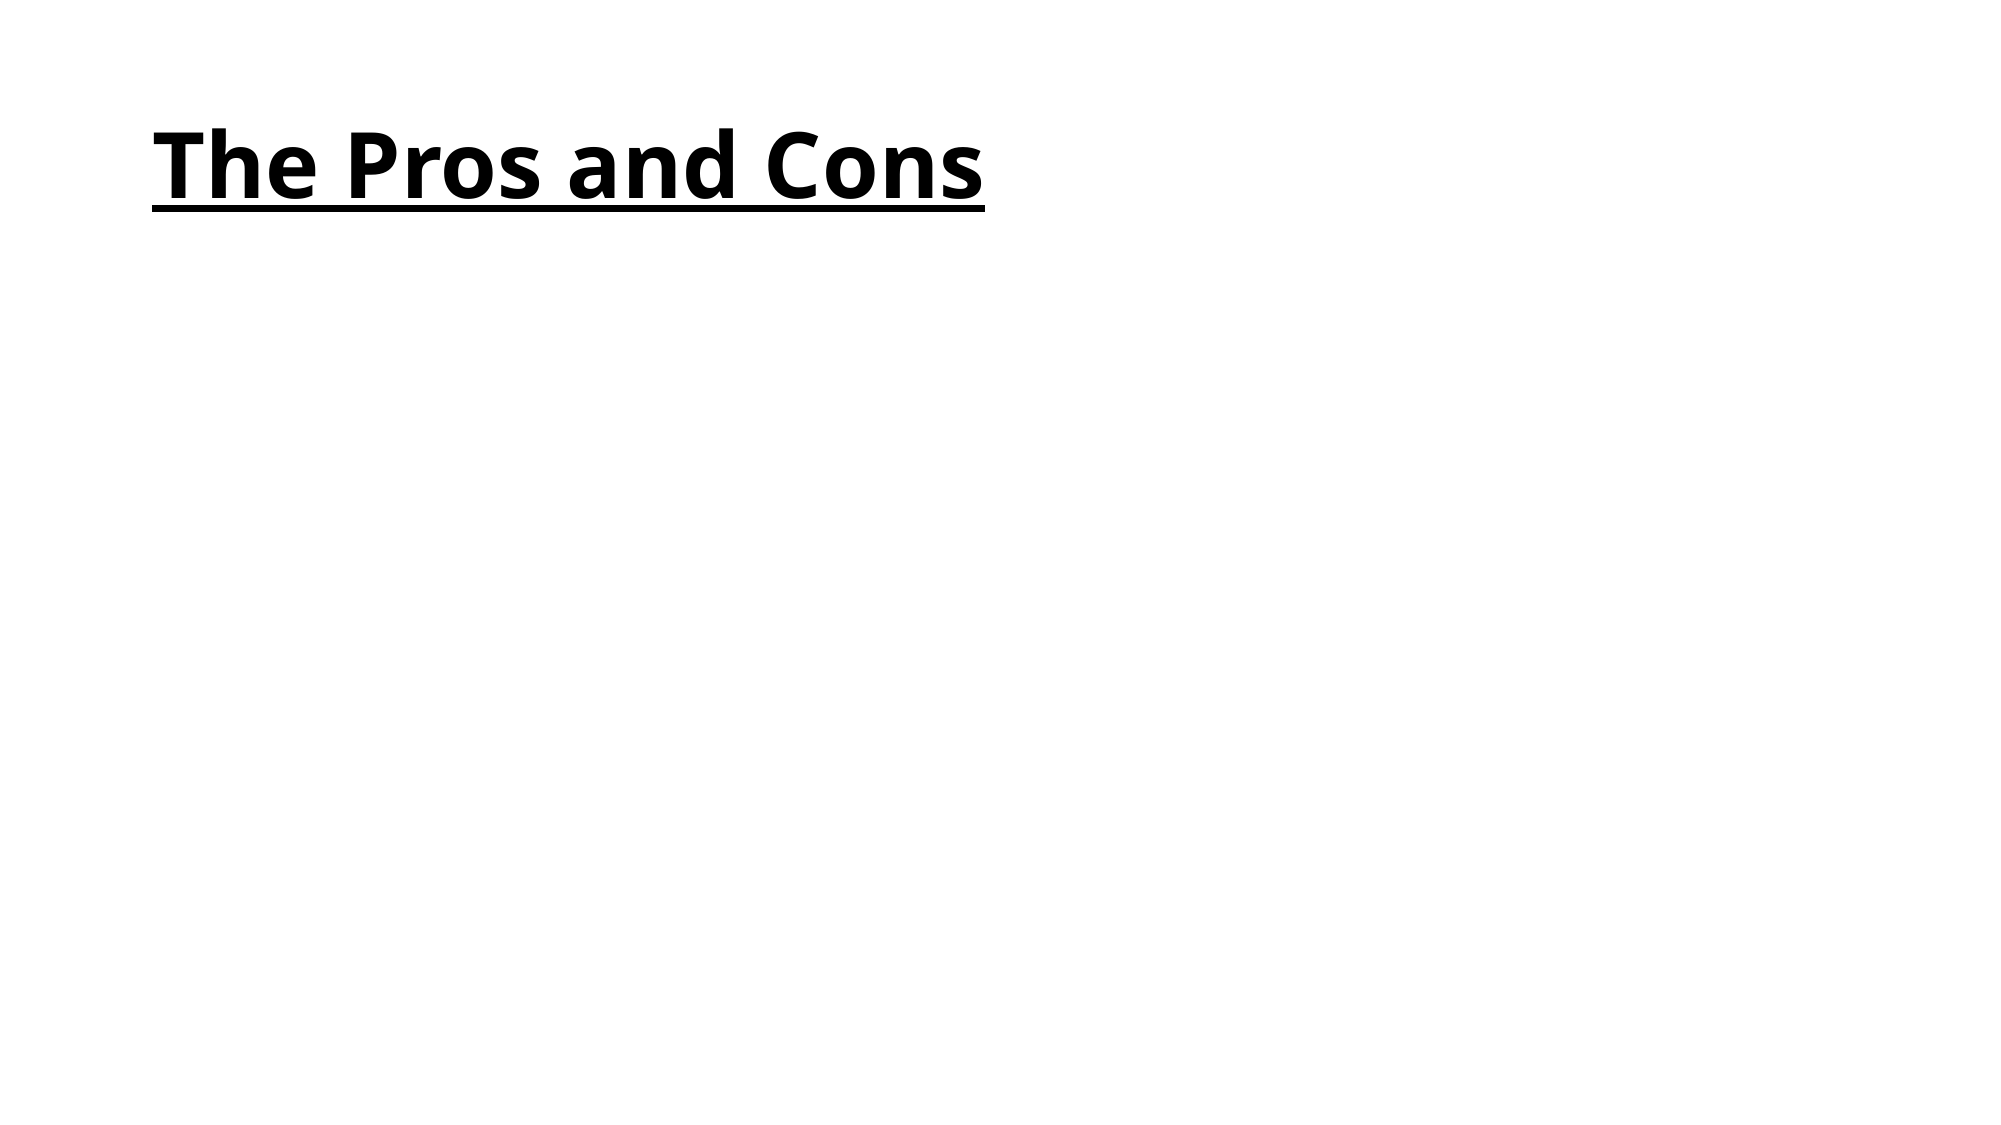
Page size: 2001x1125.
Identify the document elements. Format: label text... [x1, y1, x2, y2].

title The Pros and Cons [137, 59, 1863, 278]
